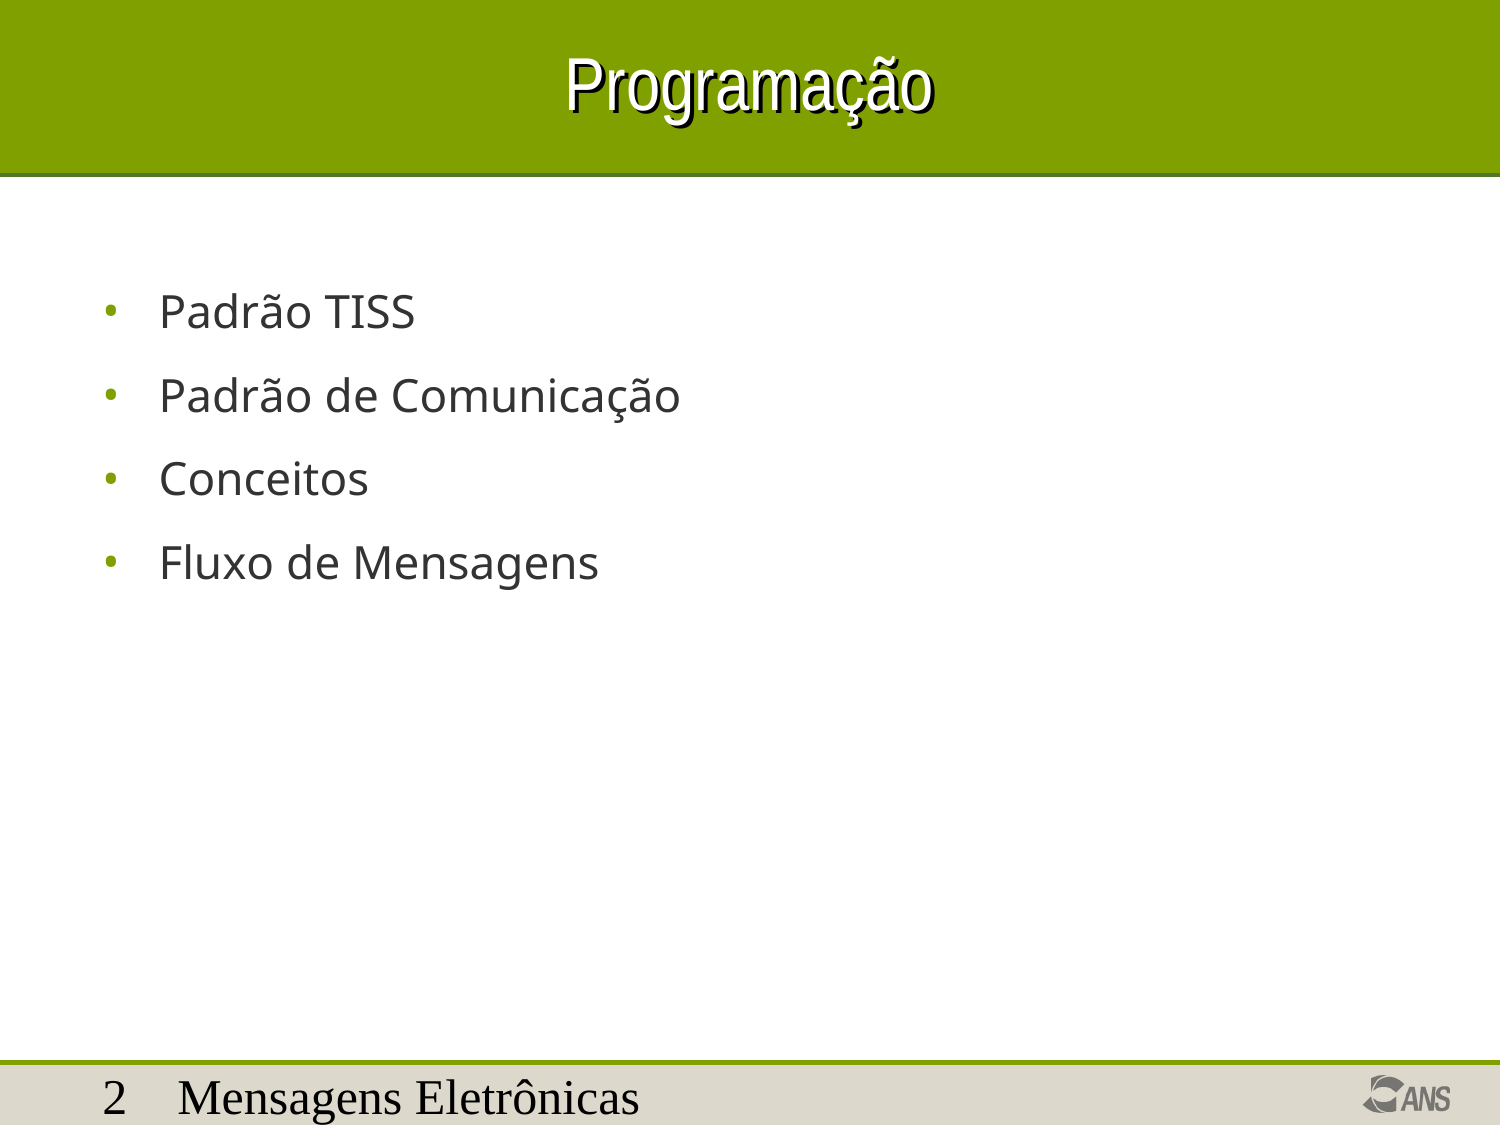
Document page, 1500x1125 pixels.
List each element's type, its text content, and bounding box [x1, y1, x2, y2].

picture [1362, 1075, 1450, 1113]
list Padrão TISS Padrão de Comunicação Conceitos Fluxo de Mensagens [87, 275, 1475, 801]
title Programação [24, 10, 1475, 161]
